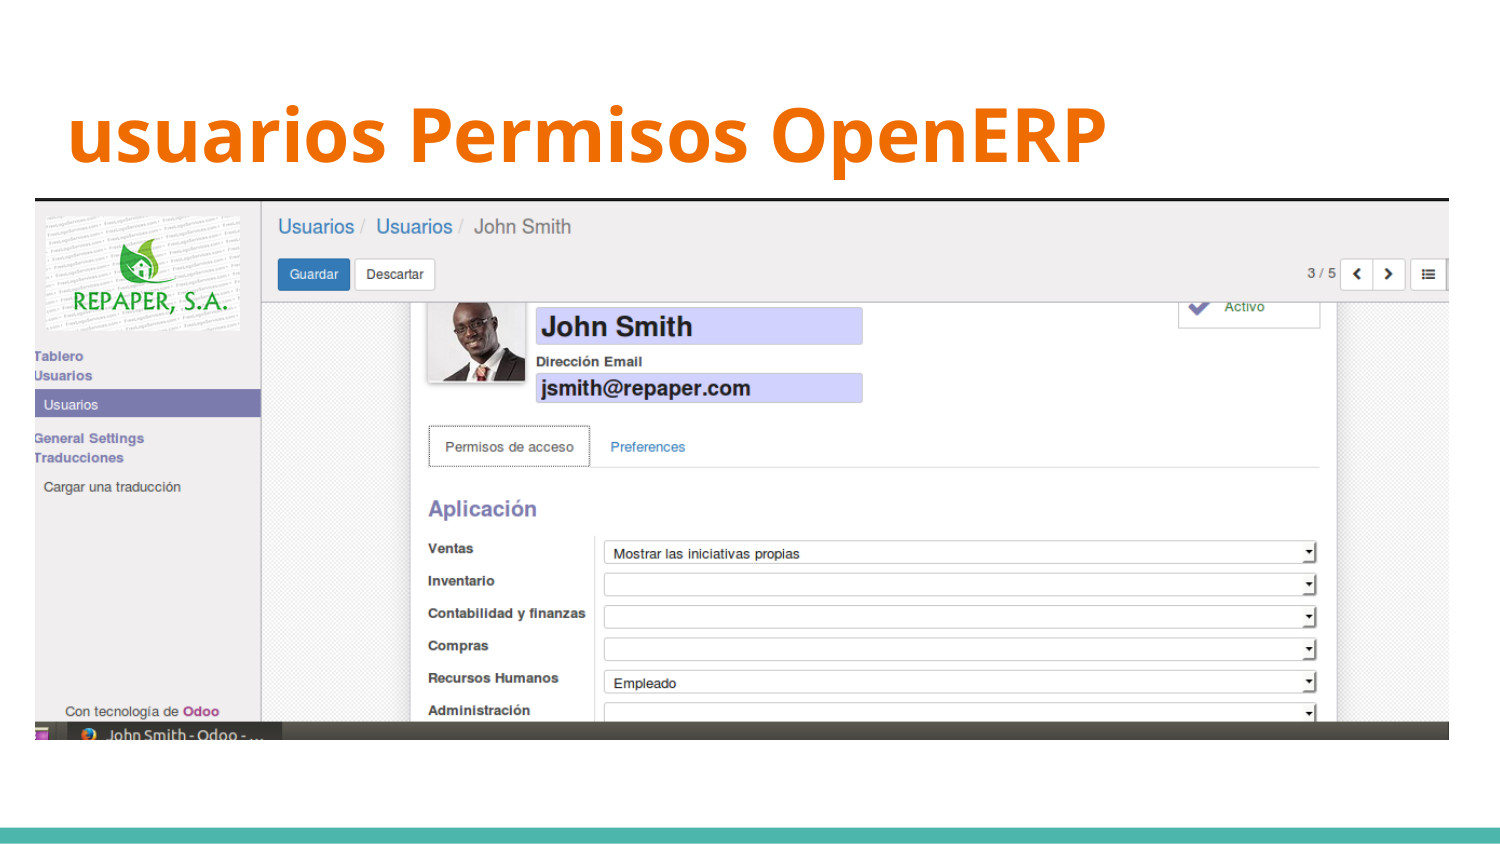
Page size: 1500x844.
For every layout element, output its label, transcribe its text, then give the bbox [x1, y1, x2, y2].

title usuarios Permisos OpenERP [51, 72, 1449, 189]
picture [35, 198, 1449, 740]
